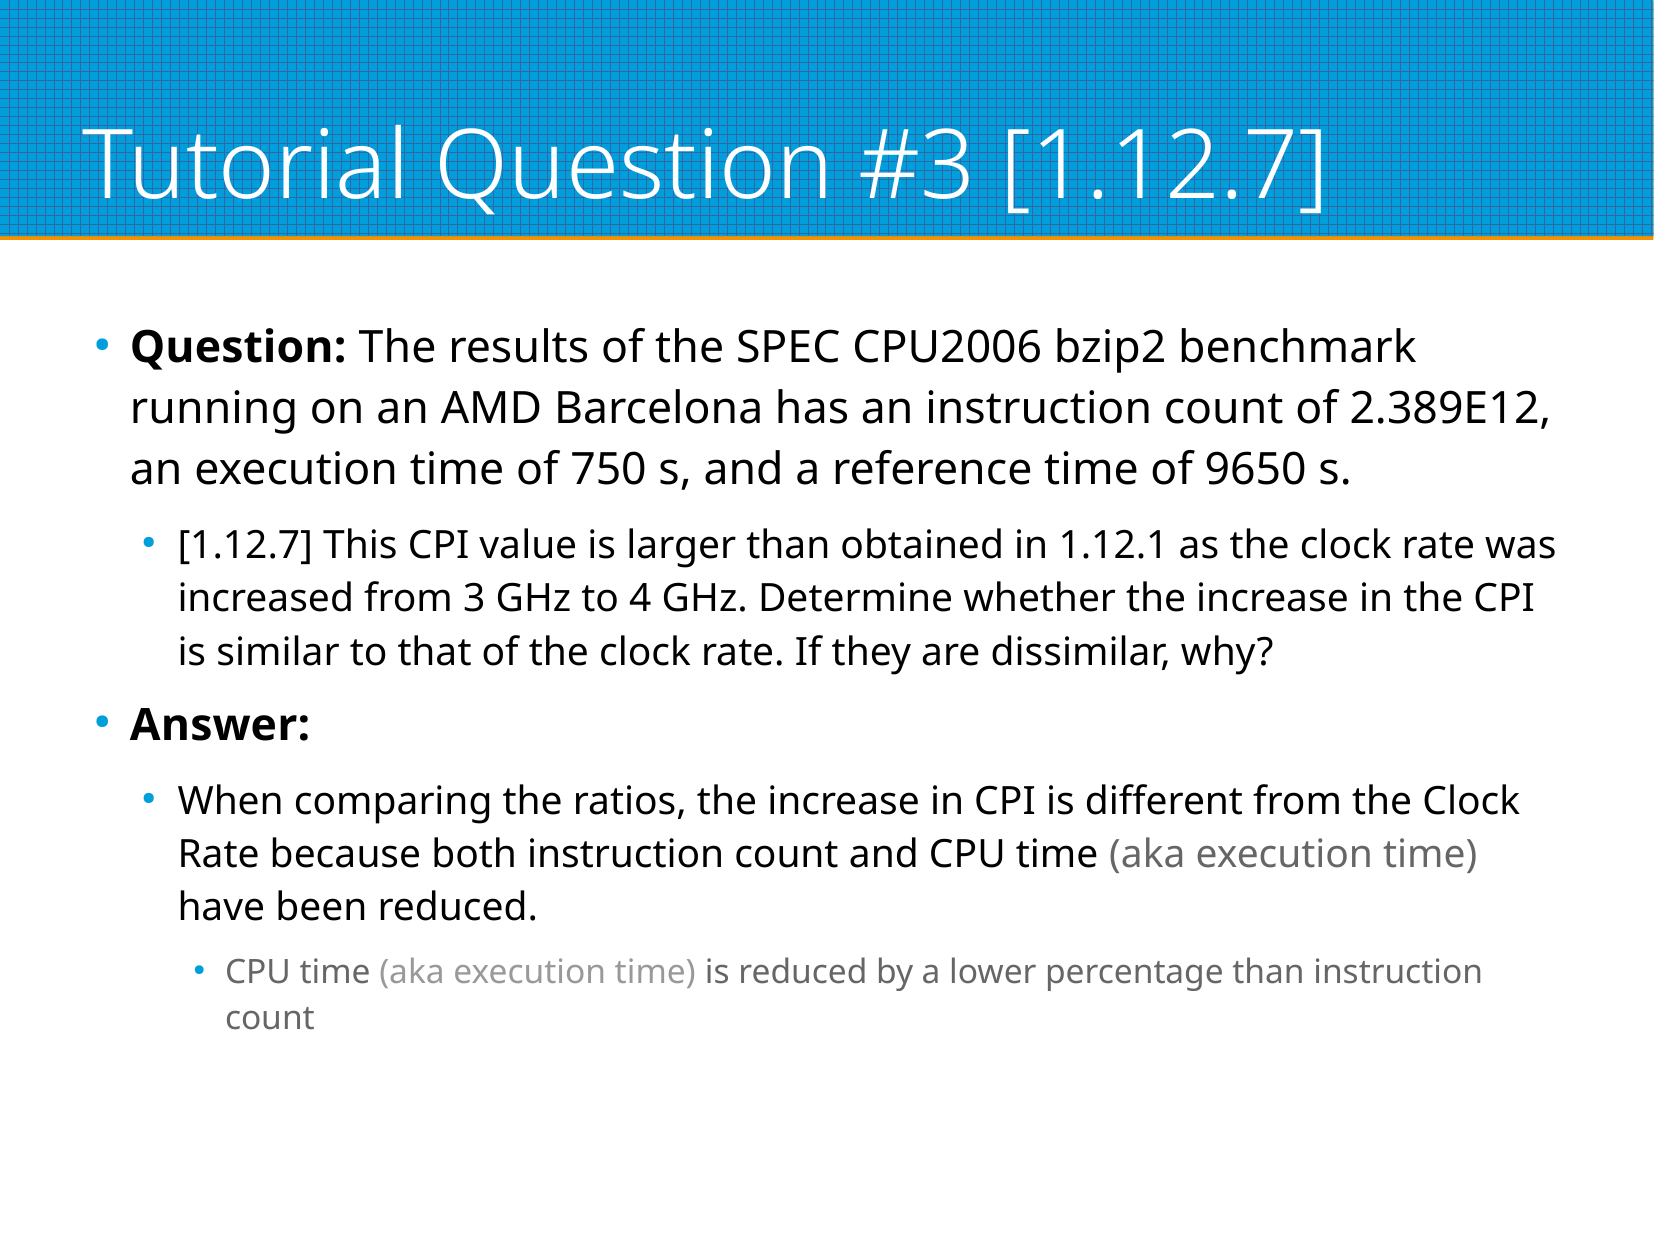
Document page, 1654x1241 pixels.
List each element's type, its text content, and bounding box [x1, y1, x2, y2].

title Tutorial Question #3 [1.12.7] [82, 19, 1571, 227]
list Question: The results of the SPEC CPU2006 bzip2 benchmark running on an AMD Barcelona has an instruction count of 2.389E12, an execution time of 750 s, and a reference time of 9650 s. [1.12.7] This CPI value is larger than obtained in 1.12.1 as the clock rate was increased from 3 GHz to 4 GHz. Determine whether the increase in the CPI is similar to that of the clock rate. If they are dissimilar, why? Answer: When comparing the ratios, the increase in CPI is different from the Clock Rate because both instruction count and CPU time (aka execution time) have been reduced. CPU time (aka execution time) is reduced by a lower percentage than instruction count [82, 314, 1563, 1081]
